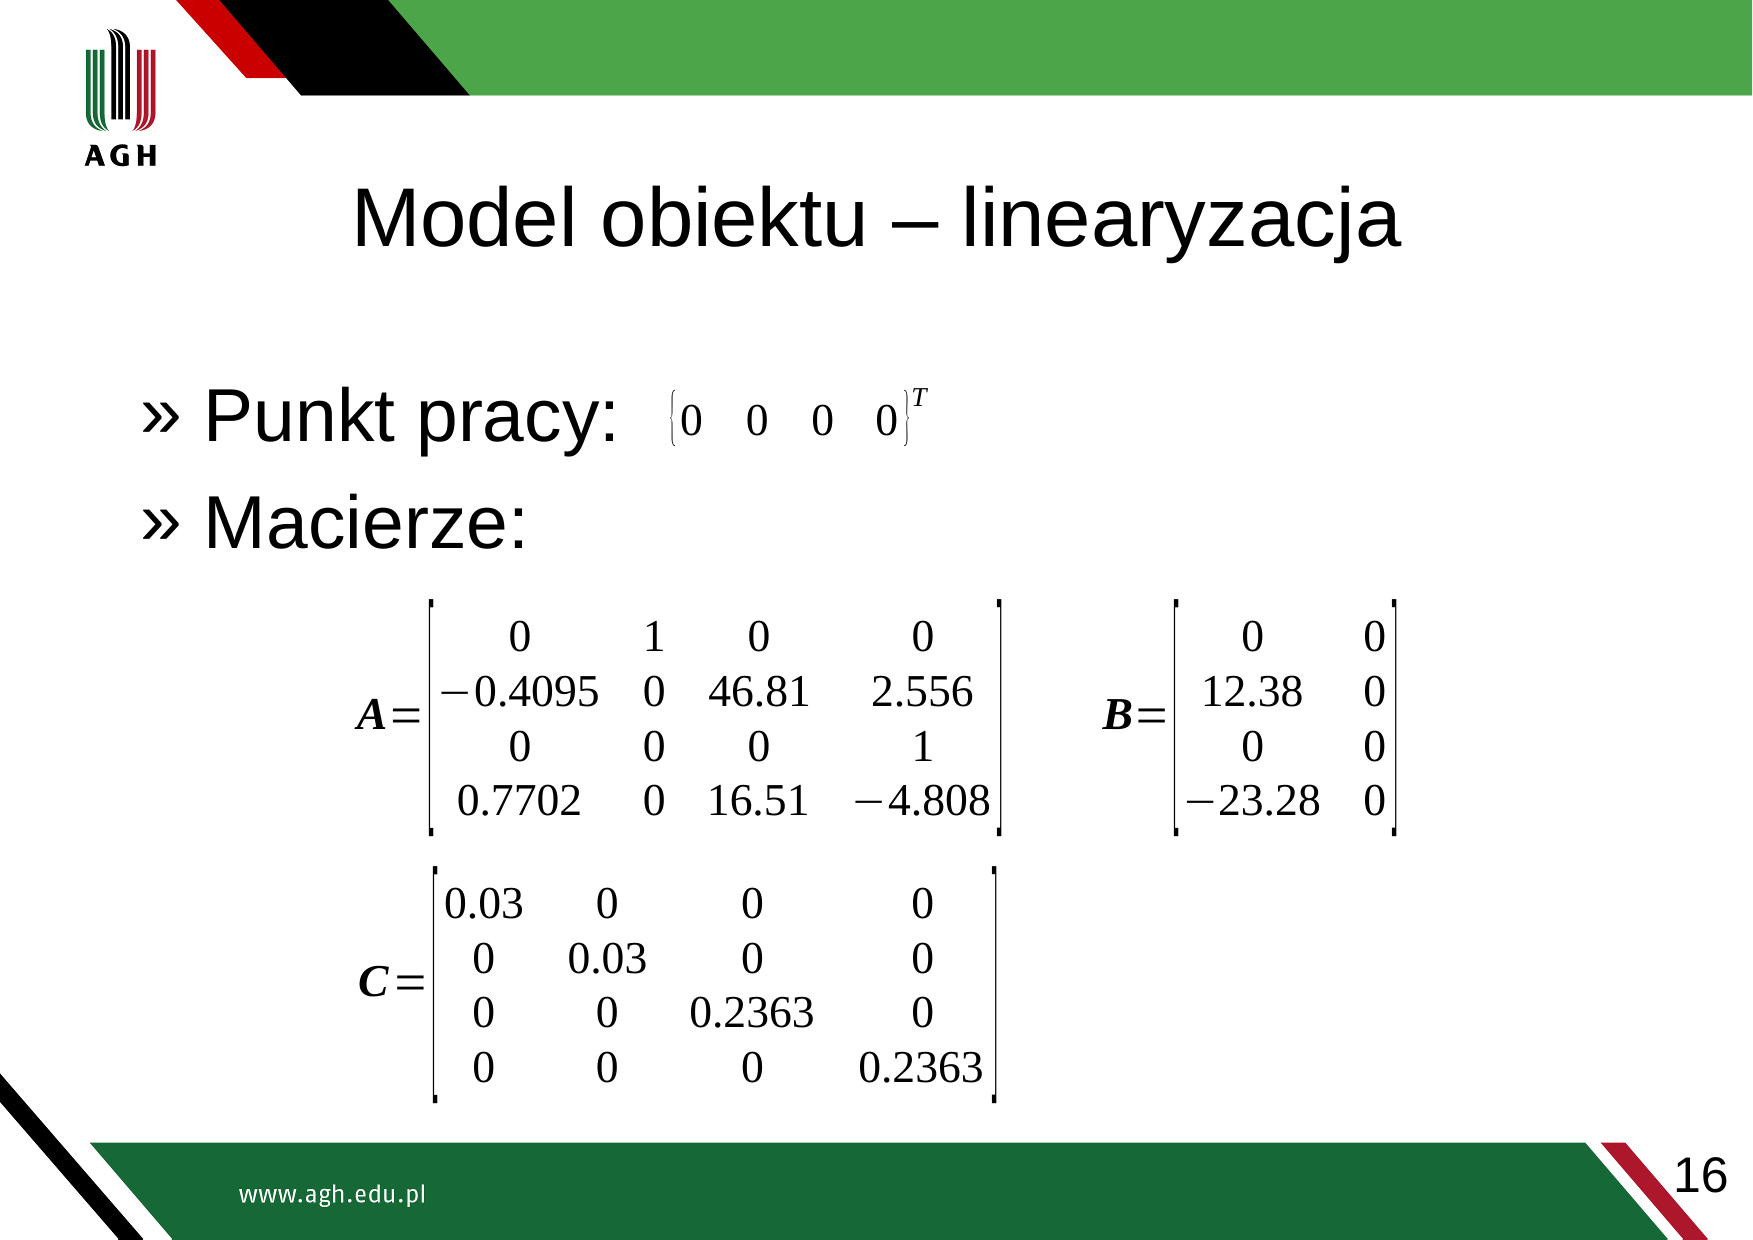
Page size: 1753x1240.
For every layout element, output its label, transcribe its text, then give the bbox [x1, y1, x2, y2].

chart [1093, 595, 1407, 837]
chart [661, 381, 936, 449]
picture [0, 0, 1753, 1240]
chart [345, 588, 1063, 837]
list Punkt pracy: Macierze: [131, 358, 1622, 1103]
chart [351, 862, 1005, 1104]
title Model obiektu – linearyzacja [131, 110, 1622, 317]
